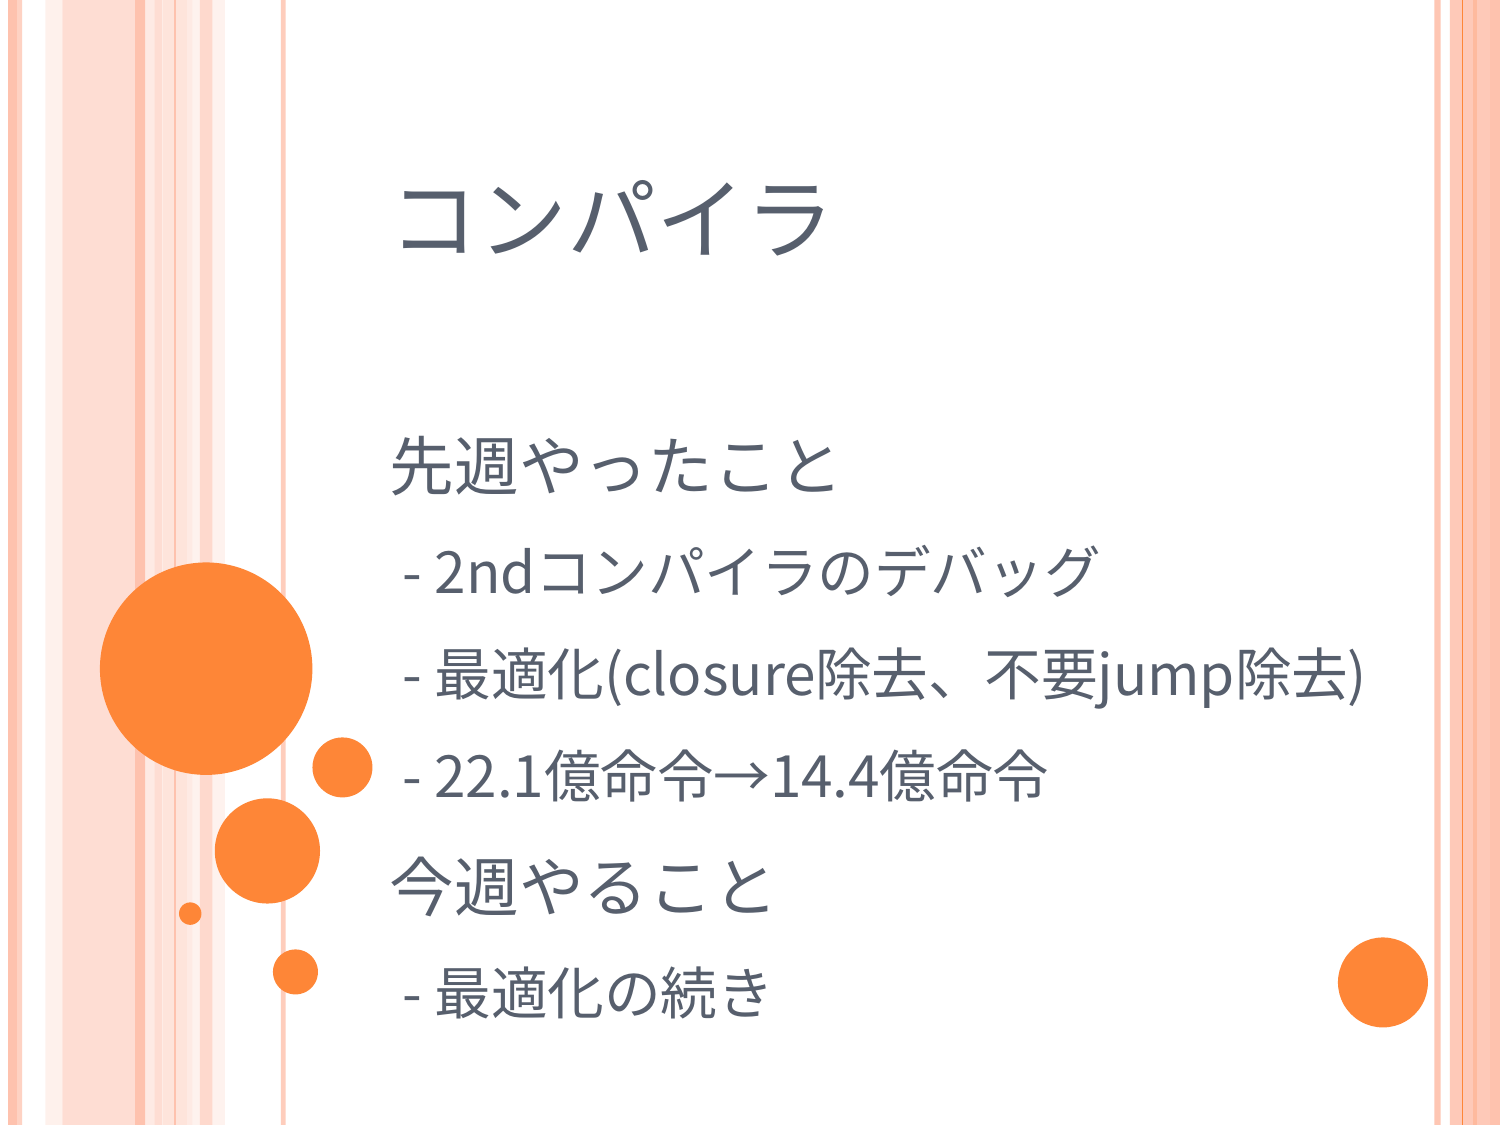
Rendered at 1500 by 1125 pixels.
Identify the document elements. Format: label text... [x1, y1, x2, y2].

title コンパイラ 先週やったこと - 2ndコンパイラのデバッグ - 最適化(closure除去、不要jump除去) - 22.1億命令→14.4億命令 今週やること - 最適化の続き [375, 90, 1388, 1047]
